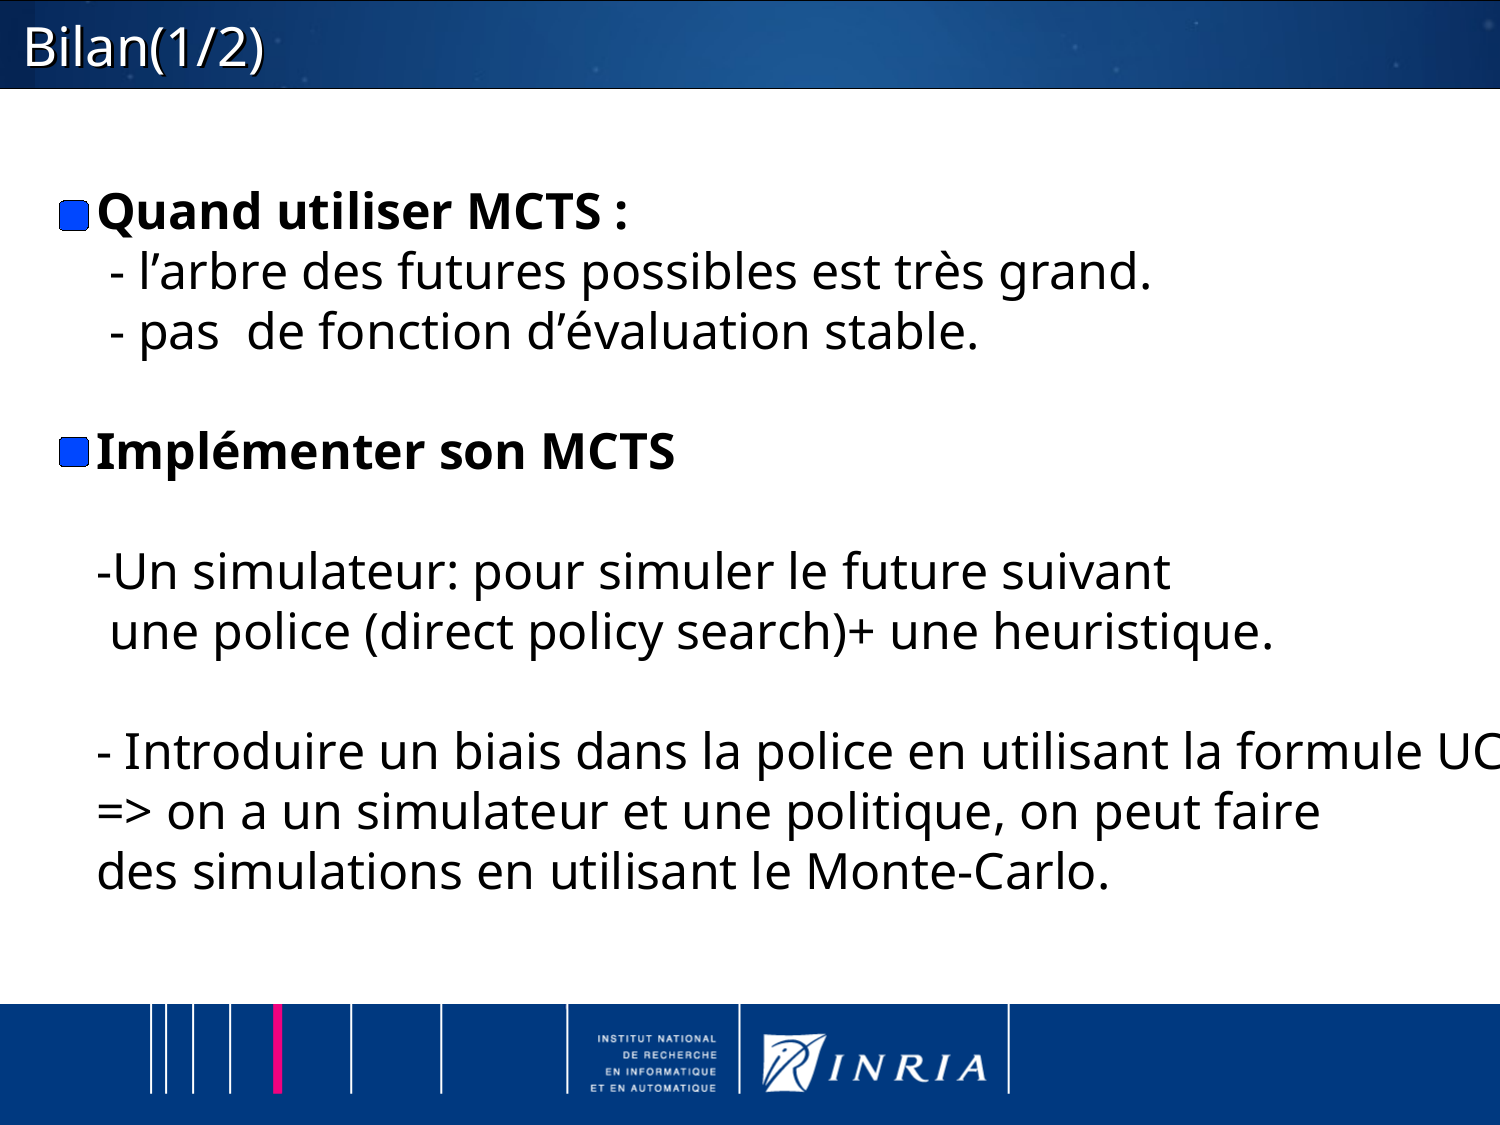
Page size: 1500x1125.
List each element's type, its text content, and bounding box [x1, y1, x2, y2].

picture [0, 1004, 1500, 1125]
text_box Quand utiliser MCTS : - l’arbre des futures possibles est très grand. - pas de fonction d’évaluation stable. Implémenter son MCTS -Un simulateur: pour simuler le future suivant une police (direct policy search)+ une heuristique. - Introduire un biais dans la police en utilisant la formule UCT => on a un simulateur et une politique, on peut faire des simulations en utilisant le Monte-Carlo. [81, 132, 1496, 908]
text_box [59, 437, 89, 467]
text_box Bilan(1/2) [0, 0, 1500, 89]
text_box [59, 200, 89, 231]
